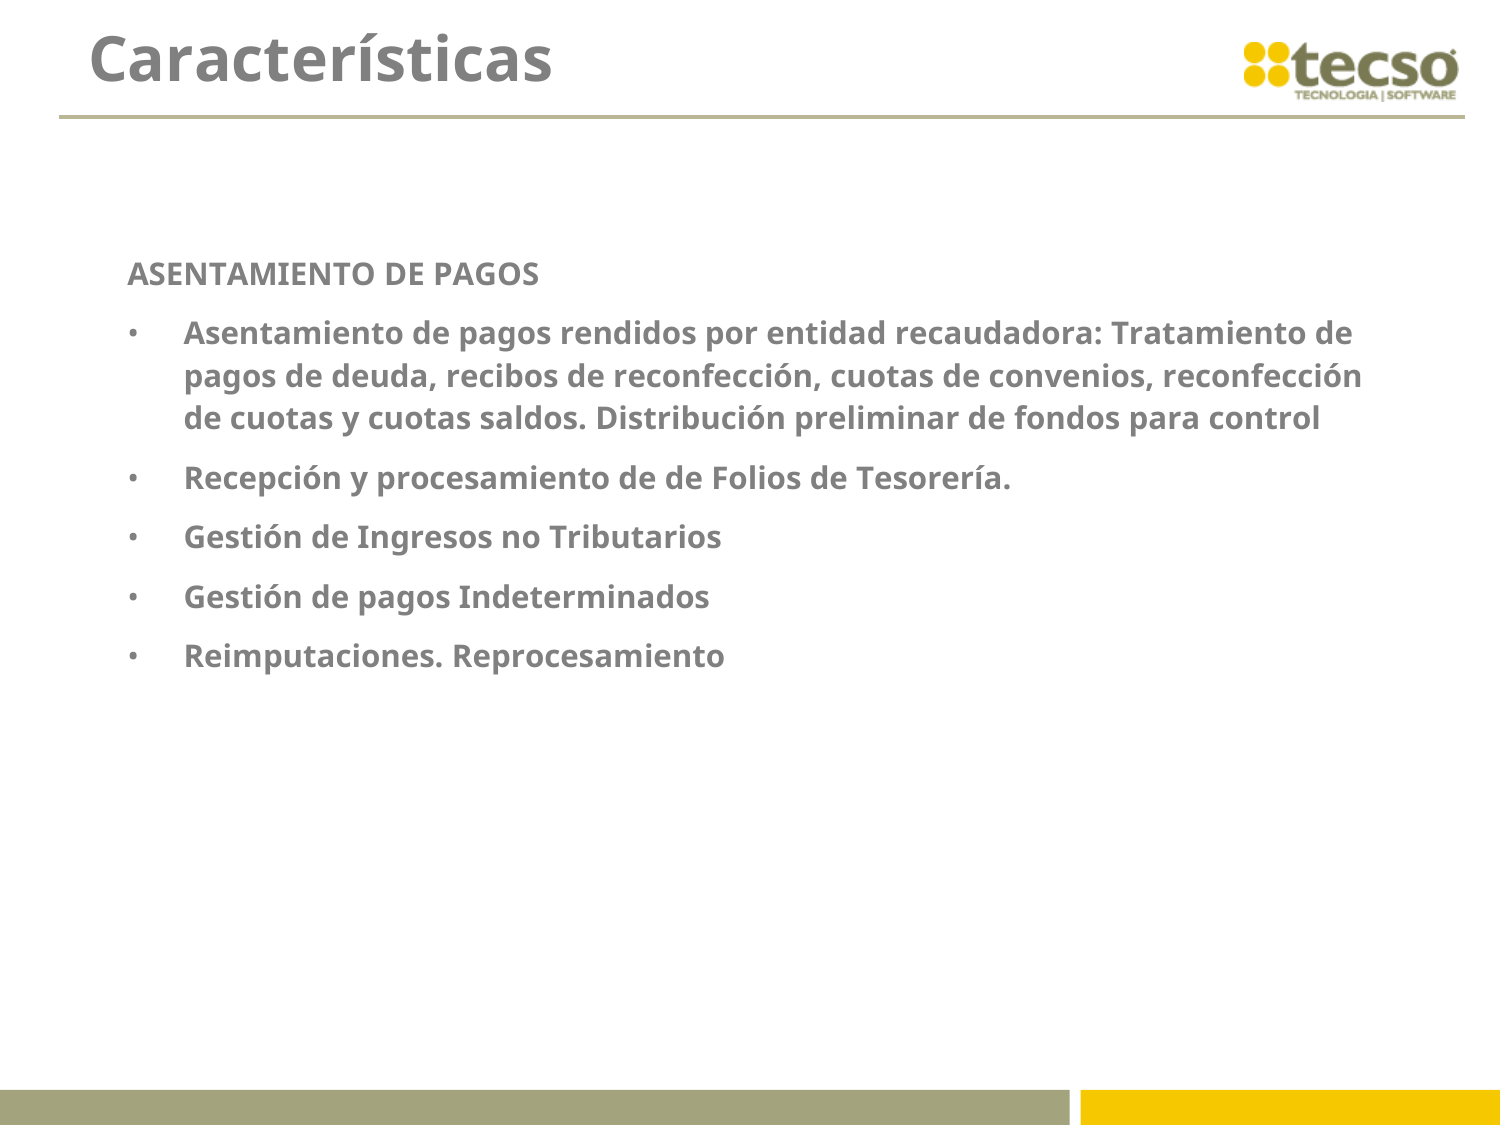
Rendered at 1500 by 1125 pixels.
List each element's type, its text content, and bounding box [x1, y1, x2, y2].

title Características [73, 6, 1238, 211]
list ASENTAMIENTO DE PAGOS Asentamiento de pagos rendidos por entidad recaudadora: Tratamiento de pagos de deuda, recibos de reconfección, cuotas de convenios, reconfección de cuotas y cuotas saldos. Distribución preliminar de fondos para control Recepción y procesamiento de de Folios de Tesorería. Gestión de Ingresos no Tributarios Gestión de pagos Indeterminados Reimputaciones. Reprocesamiento [112, 184, 1426, 1013]
picture [1244, 42, 1459, 102]
